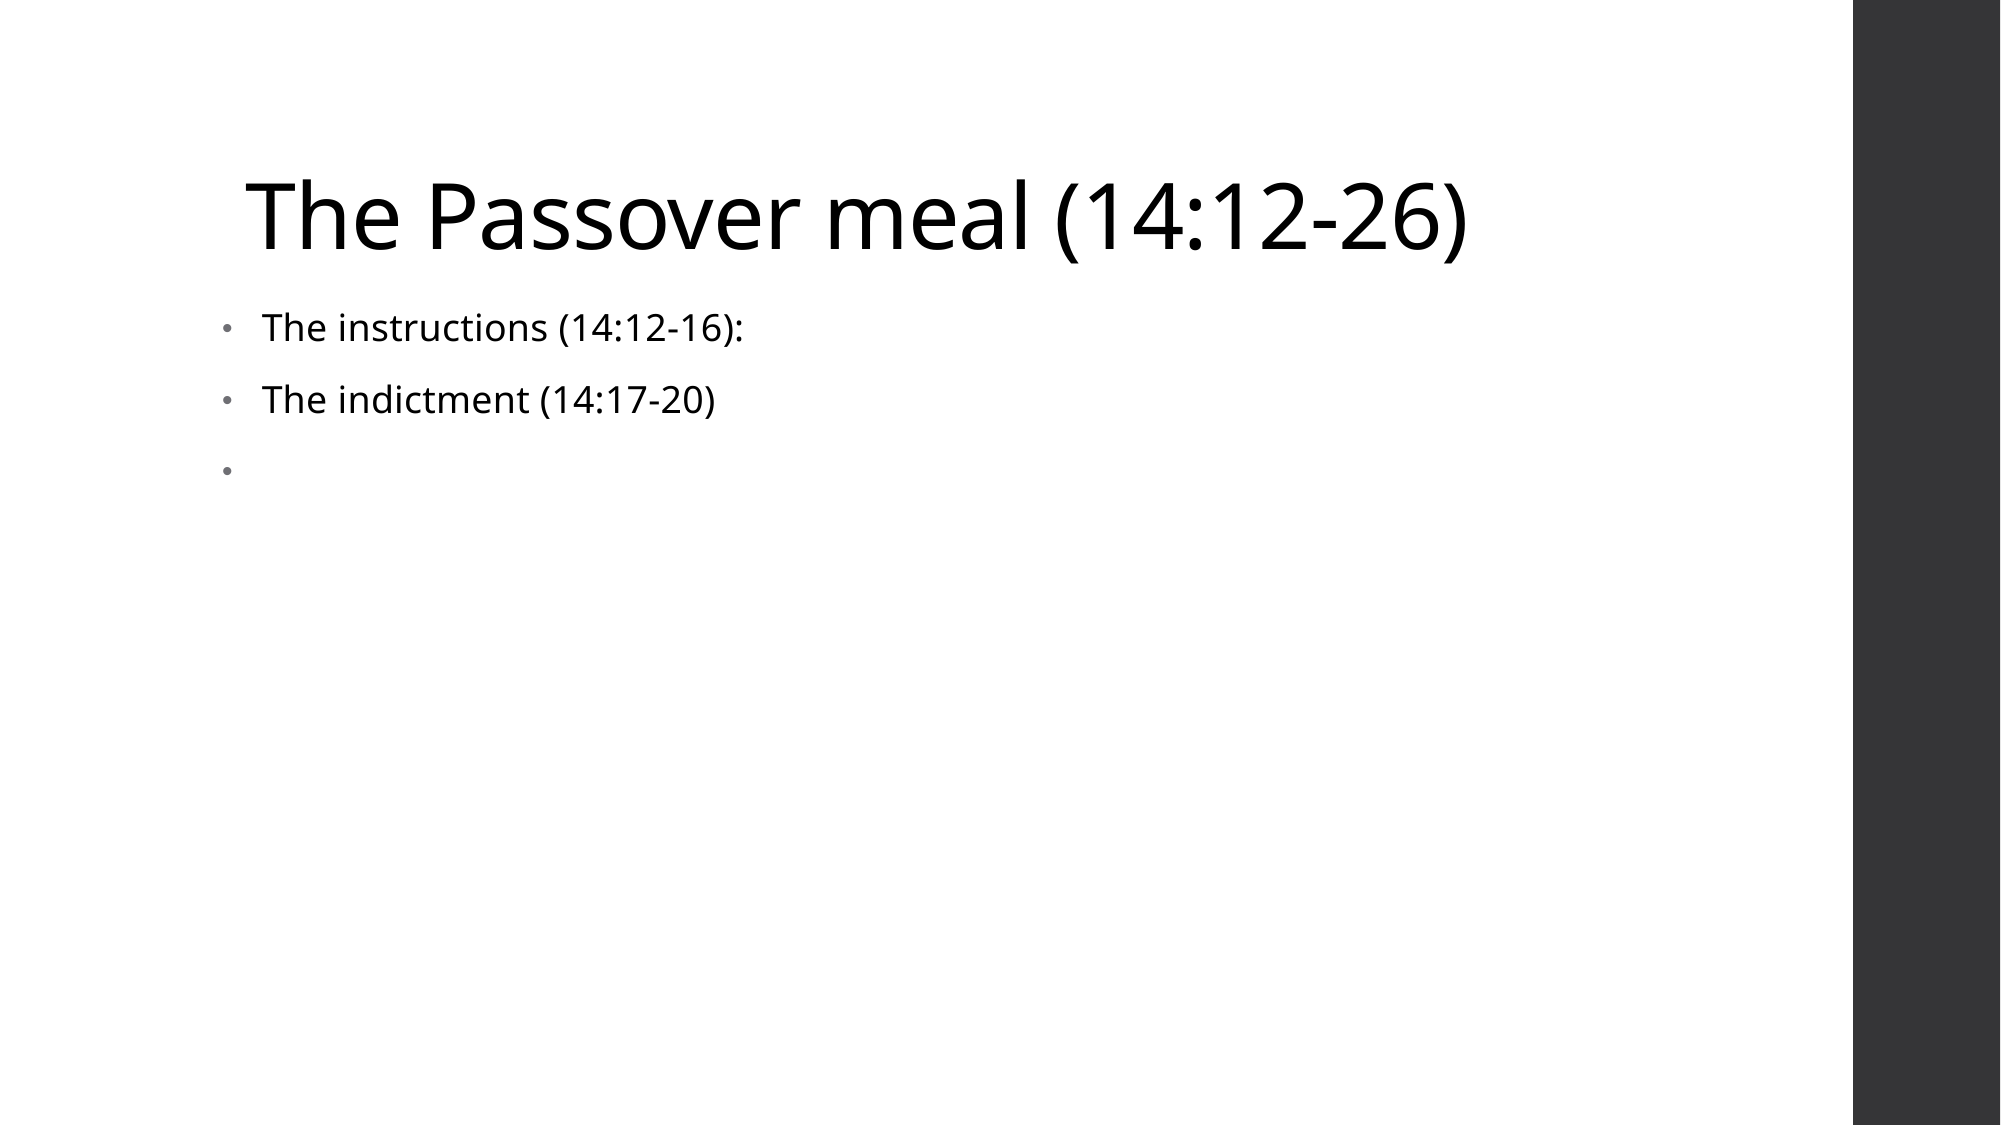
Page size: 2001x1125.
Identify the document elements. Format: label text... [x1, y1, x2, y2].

title The Passover meal (14:12-26) [206, 60, 1797, 278]
list The instructions (14:12-16): The indictment (14:17-20) [206, 299, 1617, 1014]
